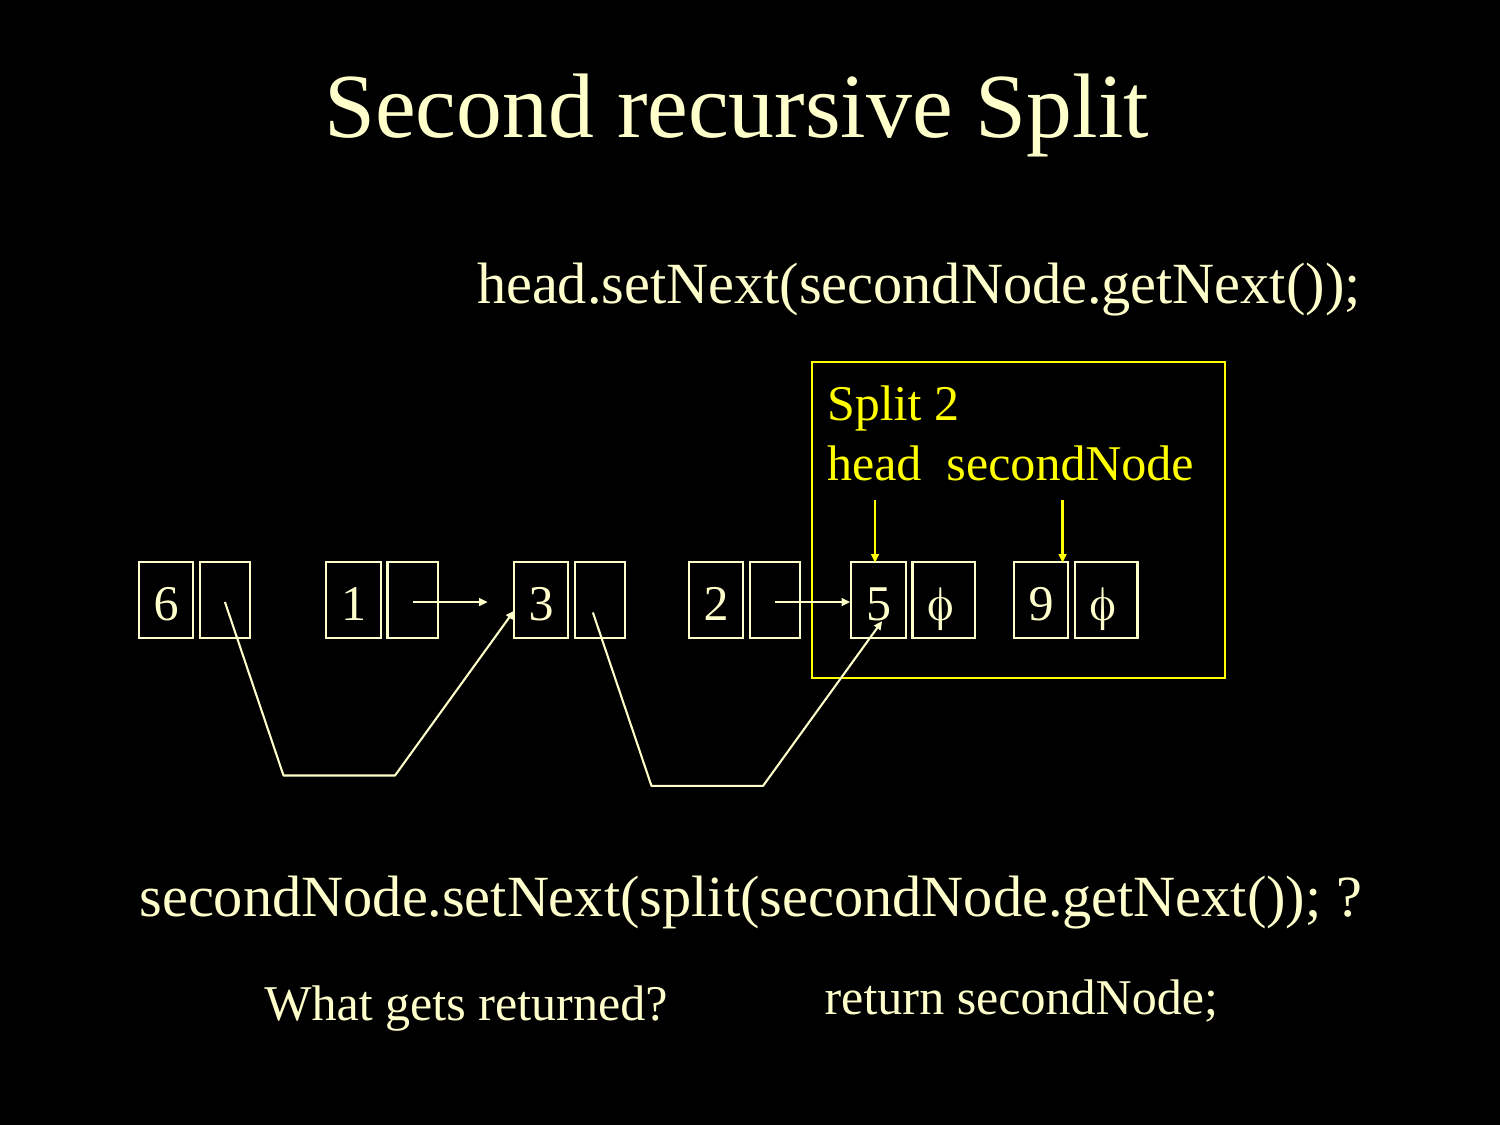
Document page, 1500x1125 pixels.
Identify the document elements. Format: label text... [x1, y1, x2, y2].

text_box  [912, 562, 976, 638]
text_box 1 [326, 562, 381, 638]
text_box 6 [138, 562, 194, 638]
title Second recursive Split [8, 47, 1467, 165]
text_box 5 [851, 562, 906, 638]
text_box  [1074, 562, 1138, 638]
text_box secondNode.setNext(split(secondNode.getNext()); ? [124, 849, 1392, 936]
text_box 3 [513, 562, 569, 638]
text_box Split 2 head secondNode [812, 362, 1225, 678]
text_box 2 [688, 562, 744, 638]
text_box return secondNode; [809, 956, 1233, 1033]
text_box What gets returned? [249, 962, 696, 1038]
text_box head.setNext(secondNode.getNext()); [462, 237, 1391, 323]
text_box 9 [1013, 562, 1069, 638]
